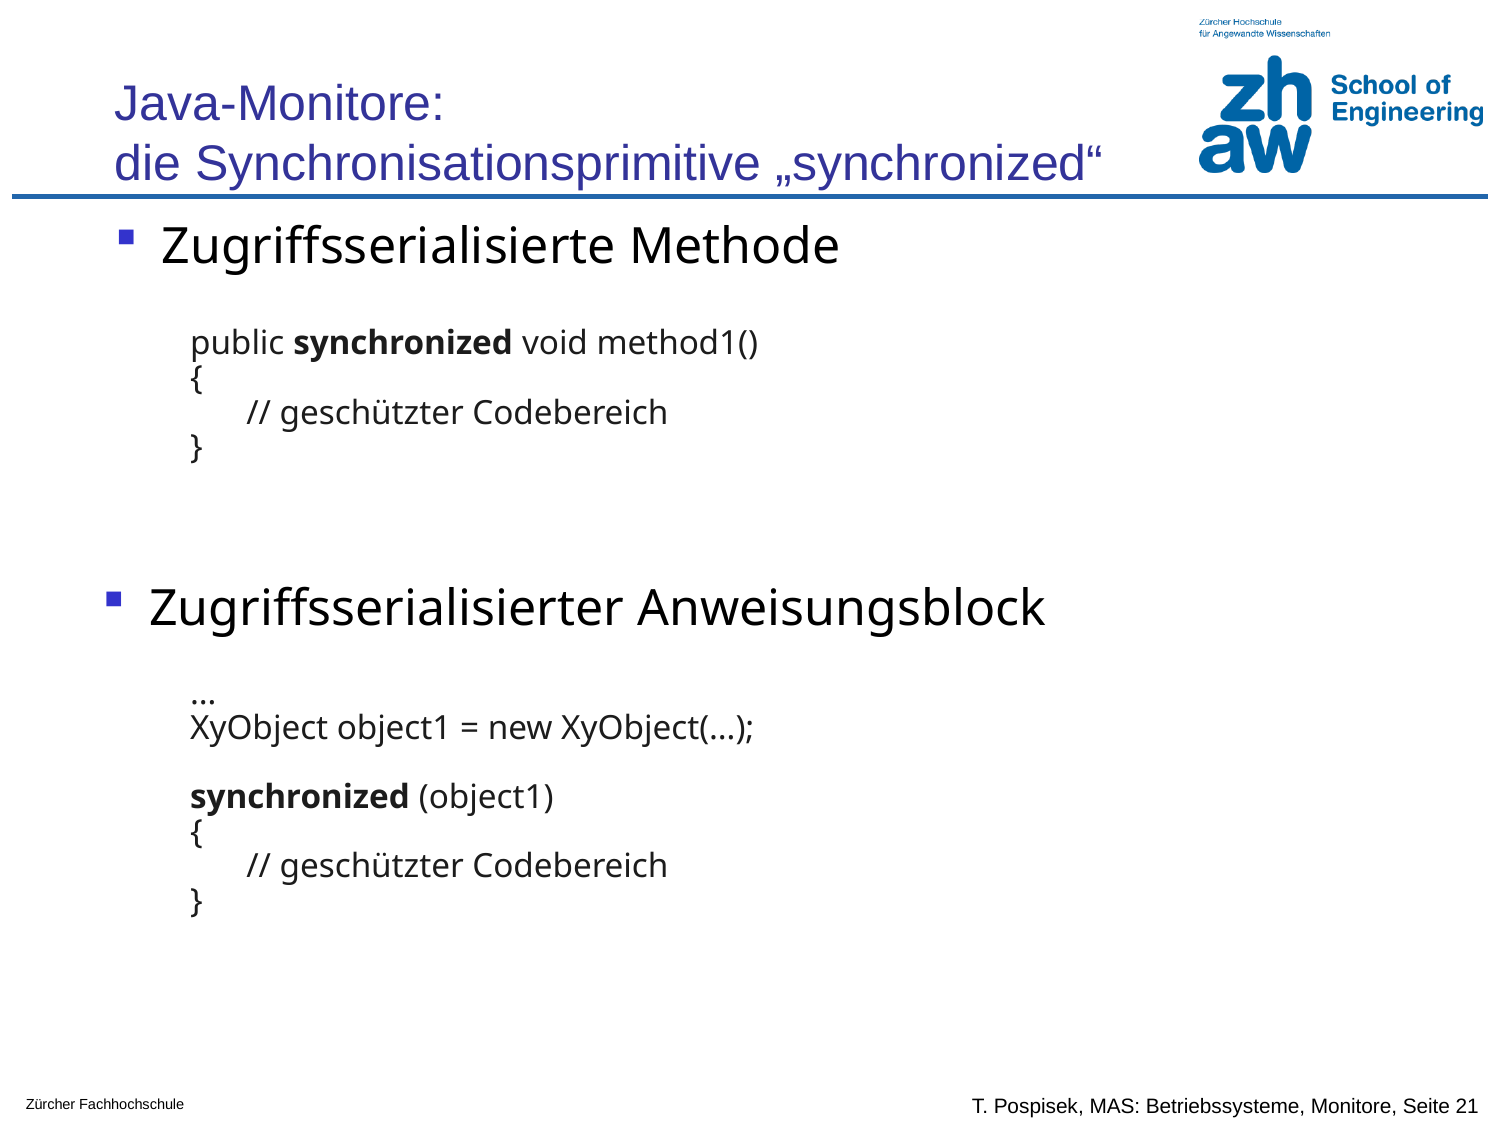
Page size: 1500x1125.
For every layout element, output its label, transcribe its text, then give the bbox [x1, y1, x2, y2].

text_box Zugriffsserialisierte Methode [99, 200, 1413, 357]
text_box public synchronized void method1() { // geschützter Codebereich } [174, 324, 1274, 500]
text_box Zugriffsserialisierter Anweisungsblock [87, 562, 1400, 720]
title Java-Monitore: die Synchronisationsprimitive „synchronized“ [99, 44, 1146, 157]
picture [1199, 19, 1483, 173]
text_box … XyObject object1 = new XyObject(…); synchronized (object1) { // geschützter Codebereich } [174, 674, 1287, 988]
